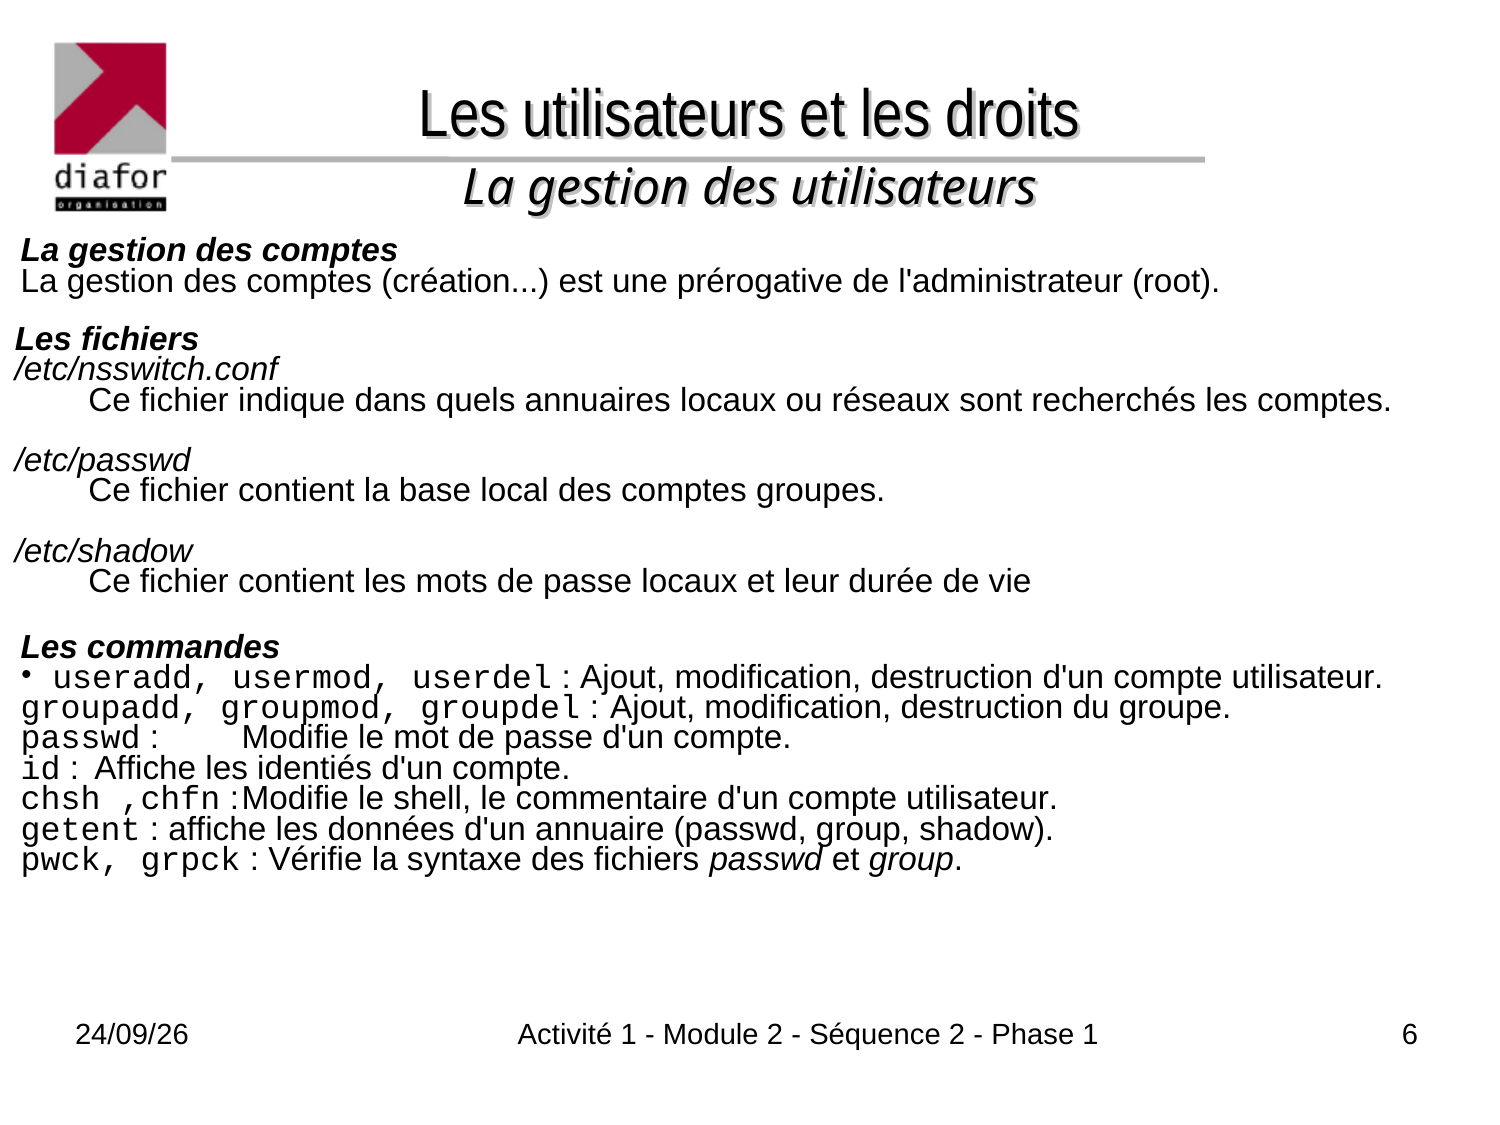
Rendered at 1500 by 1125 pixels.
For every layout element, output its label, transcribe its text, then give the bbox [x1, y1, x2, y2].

picture [53, 42, 168, 213]
text_box La gestion des comptes La gestion des comptes (création...) est une prérogative de l'administrateur (root). [5, 230, 1500, 306]
text_box Les commandes useradd, usermod, userdel : Ajout, modification, destruction d'un compte utilisateur. groupadd, groupmod, groupdel : Ajout, modification, destruction du groupe. passwd : Modifie le mot de passe d'un compte. id : Affiche les identiés d'un compte. chsh ,chfn : Modifie le shell, le commentaire d'un compte utilisateur. getent : affiche les données d'un annuaire (passwd, group, shadow). pwck, grpck : Vérifie la syntaxe des fichiers passwd et group. [5, 626, 1500, 884]
title Les utilisateurs et les droits La gestion des utilisateurs [75, 45, 1426, 230]
text_box Les fichiers /etc/nsswitch.conf Ce fichier indique dans quels annuaires locaux ou réseaux sont recherchés les comptes. /etc/passwd Ce fichier contient la base local des comptes groupes. /etc/shadow Ce fichier contient les mots de passe locaux et leur durée de vie [0, 318, 1500, 607]
